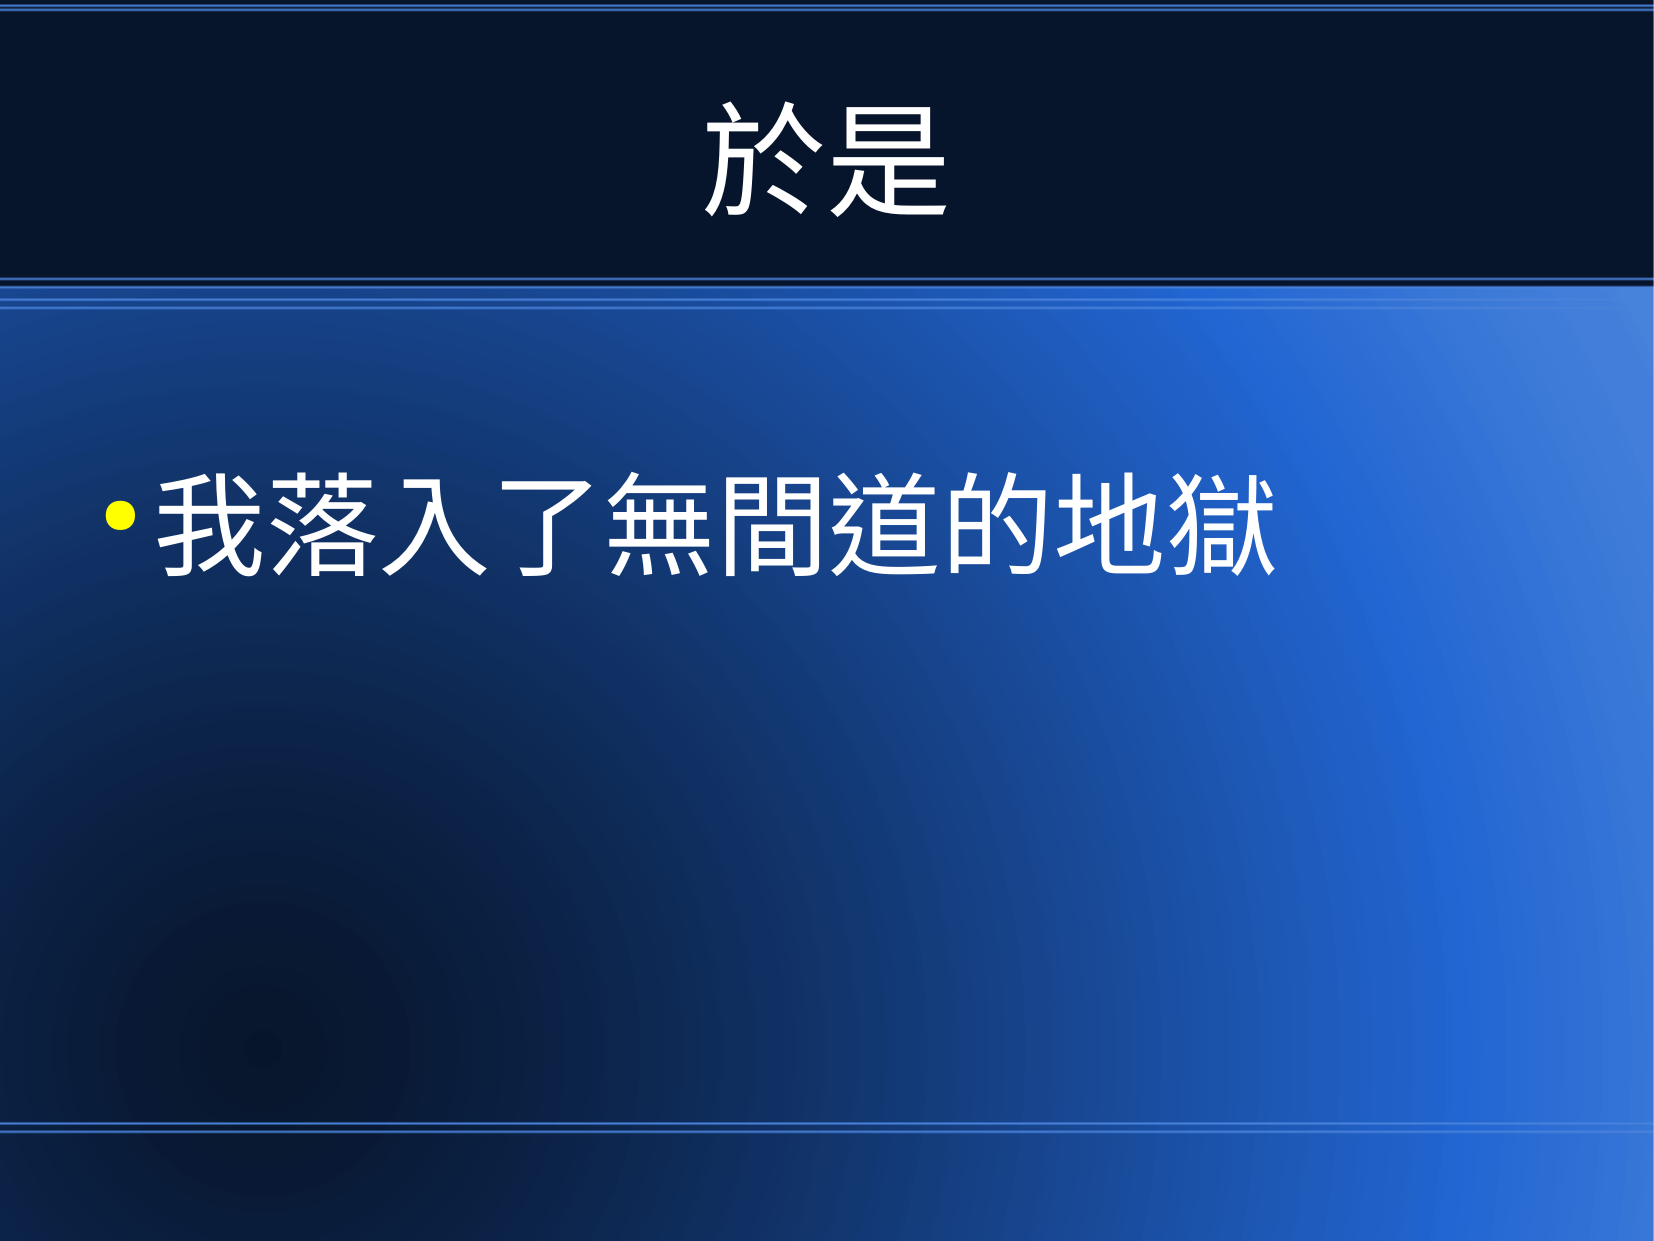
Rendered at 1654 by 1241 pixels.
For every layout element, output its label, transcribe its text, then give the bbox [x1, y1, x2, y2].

title 於是 [82, 49, 1571, 257]
list 我落入了無間道的地獄 [82, 355, 1571, 1241]
picture [0, 0, 1654, 1241]
